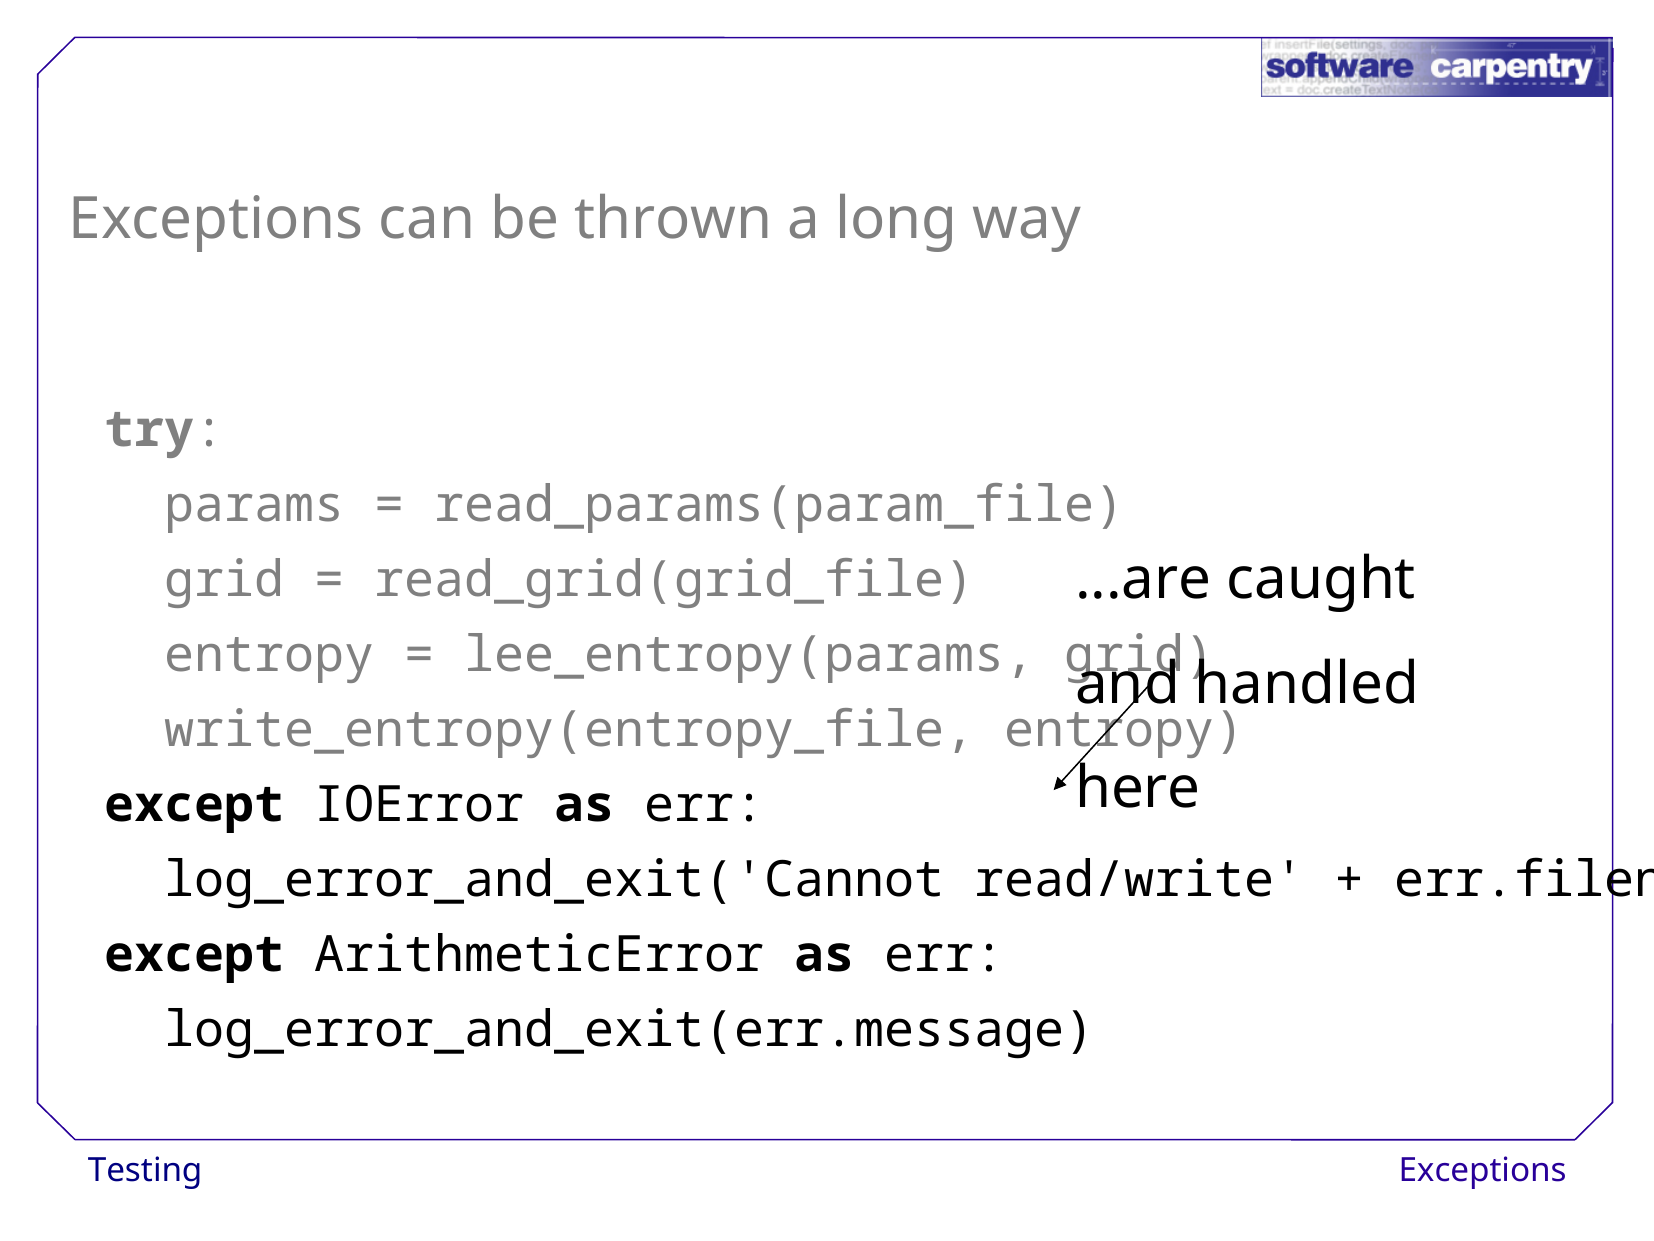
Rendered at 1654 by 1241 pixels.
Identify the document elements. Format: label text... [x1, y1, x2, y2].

text_box ...are caught and handled here [1060, 497, 1584, 828]
text_box Exceptions can be thrown a long way [53, 138, 1247, 259]
picture [1261, 39, 1613, 97]
text_box try: params = read_params(param_file) grid = read_grid(grid_file) entropy = lee_entropy(params, grid) write_entropy(entropy_file, entropy) except IOError as err: log_error_and_exit('Cannot read/write' + err.filename) except ArithmeticError as err: log_error_and_exit(err.message) [89, 374, 1512, 1093]
